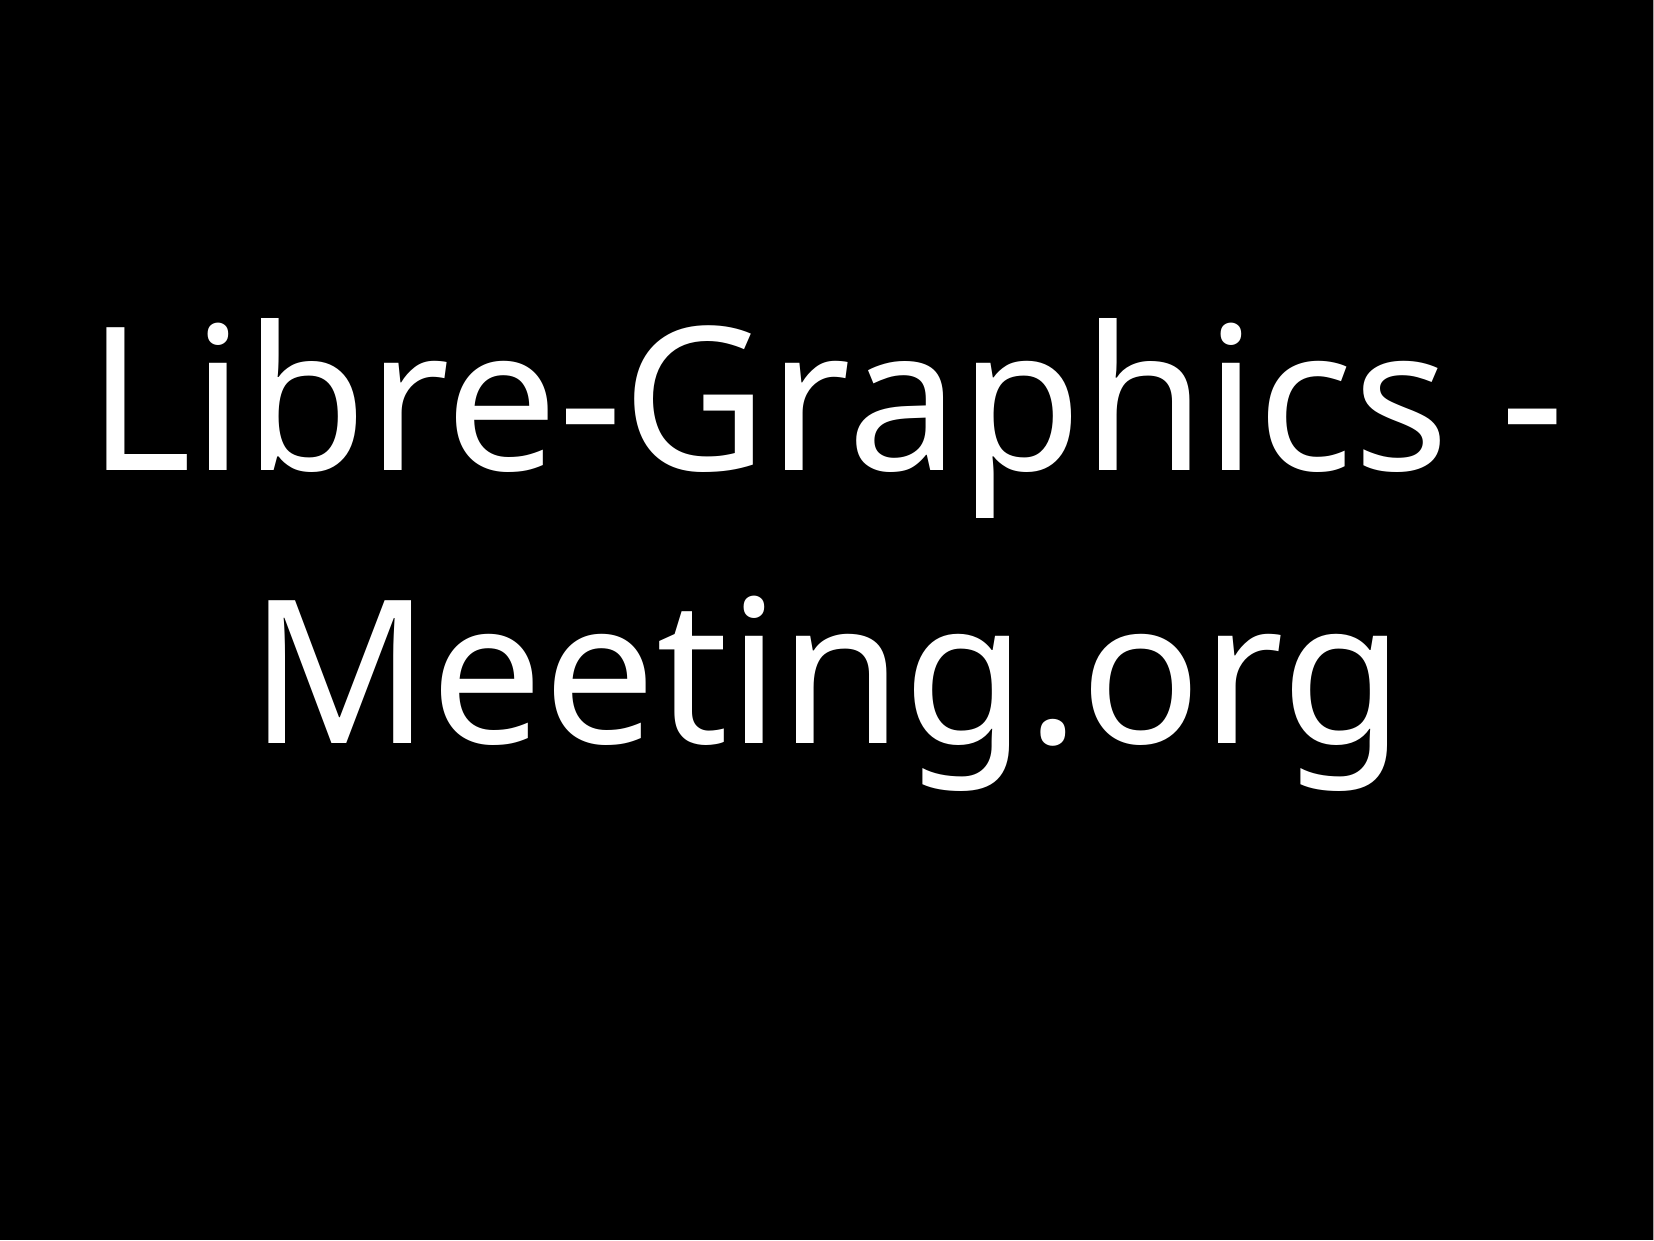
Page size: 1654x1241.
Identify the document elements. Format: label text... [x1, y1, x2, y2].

subtitle Libre-Graphics -Meeting.org [82, 49, 1571, 1010]
